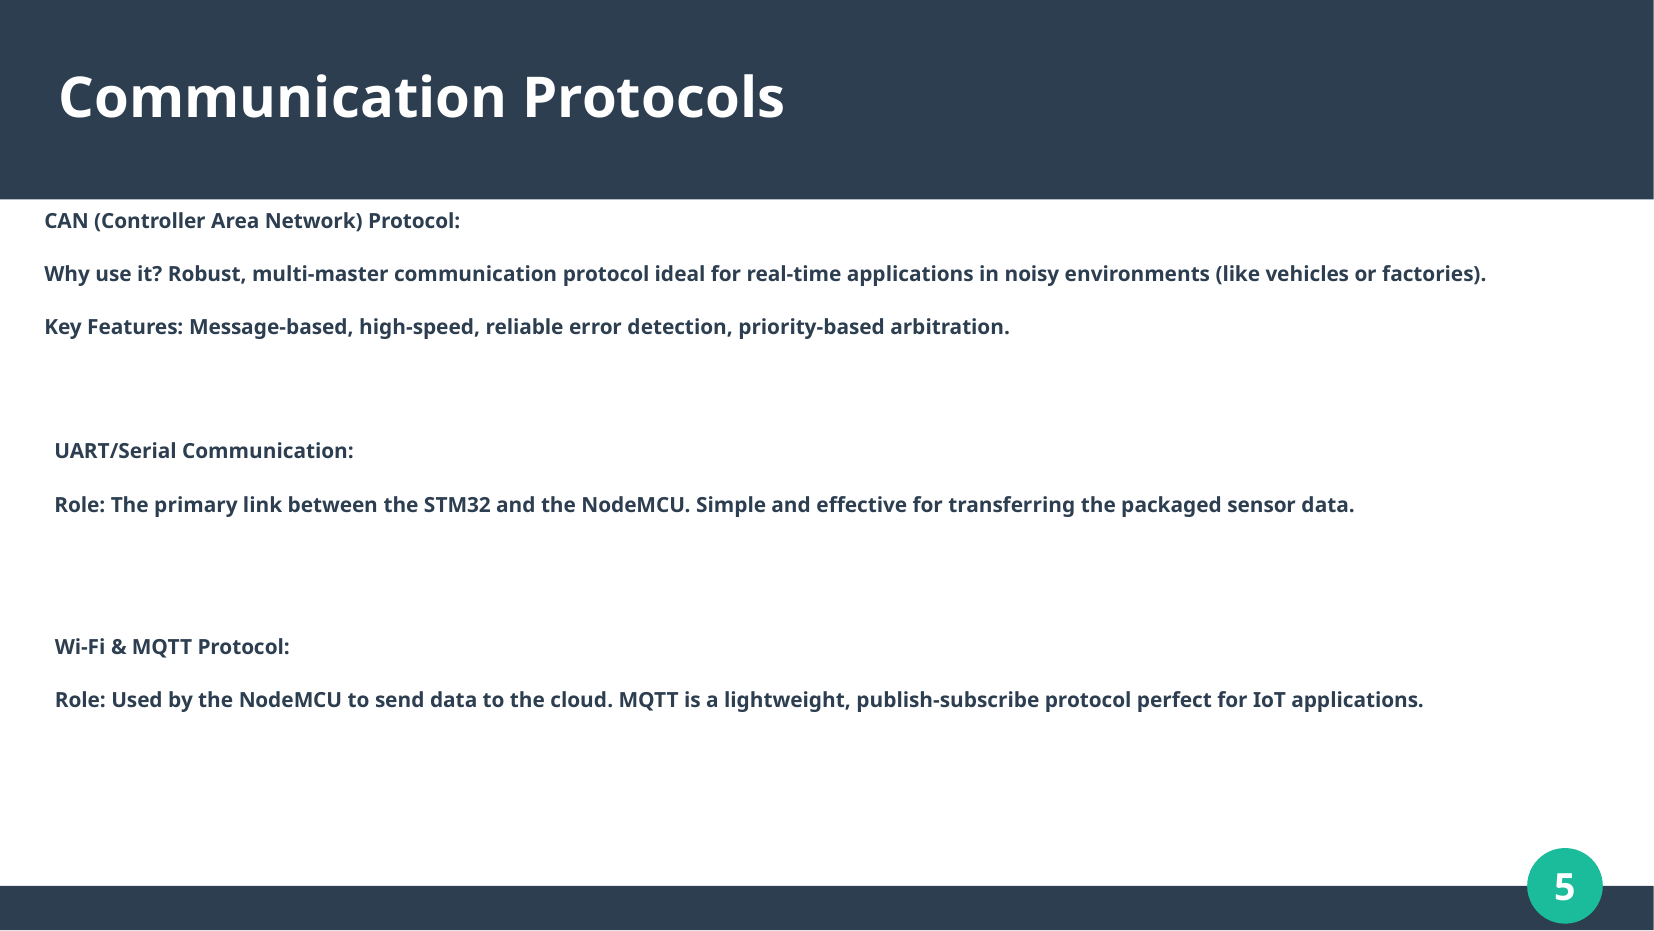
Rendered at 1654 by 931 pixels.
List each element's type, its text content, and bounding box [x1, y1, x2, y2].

text_box UART/Serial Communication: Role: The primary link between the STM32 and the NodeMCU. Simple and effective for transferring the packaged sensor data. [39, 435, 1381, 573]
title Communication Protocols [59, 37, 1595, 156]
text_box CAN (Controller Area Network) Protocol: Why use it? Robust, multi-master communication protocol ideal for real-time applications in noisy environments (like vehicles or factories). Key Features: Message-based, high-speed, reliable error detection, priority-based arbitration. [29, 206, 1506, 393]
text_box Wi-Fi & MQTT Protocol: Role: Used by the NodeMCU to send data to the cloud. MQTT is a lightweight, publish-subscribe protocol perfect for IoT applications. [39, 630, 1447, 768]
